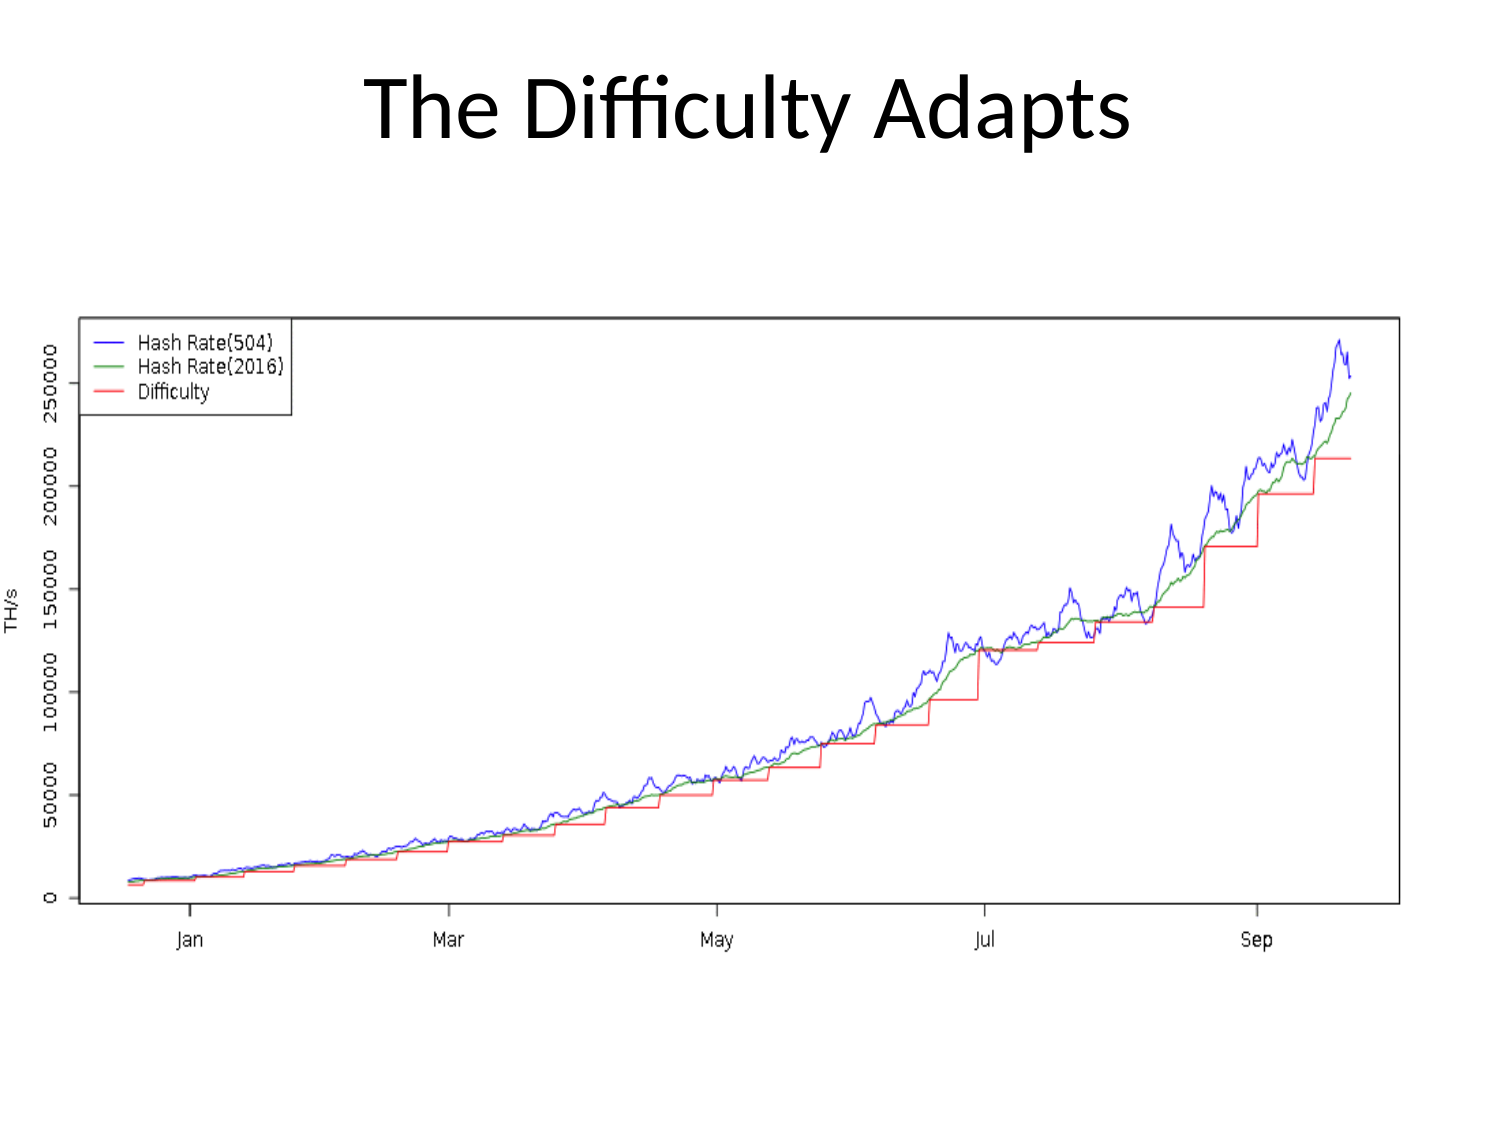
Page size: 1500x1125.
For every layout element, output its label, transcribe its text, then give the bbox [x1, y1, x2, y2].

text_box [0, 219, 1500, 1028]
title The Difficulty Adapts [90, 33, 1410, 219]
